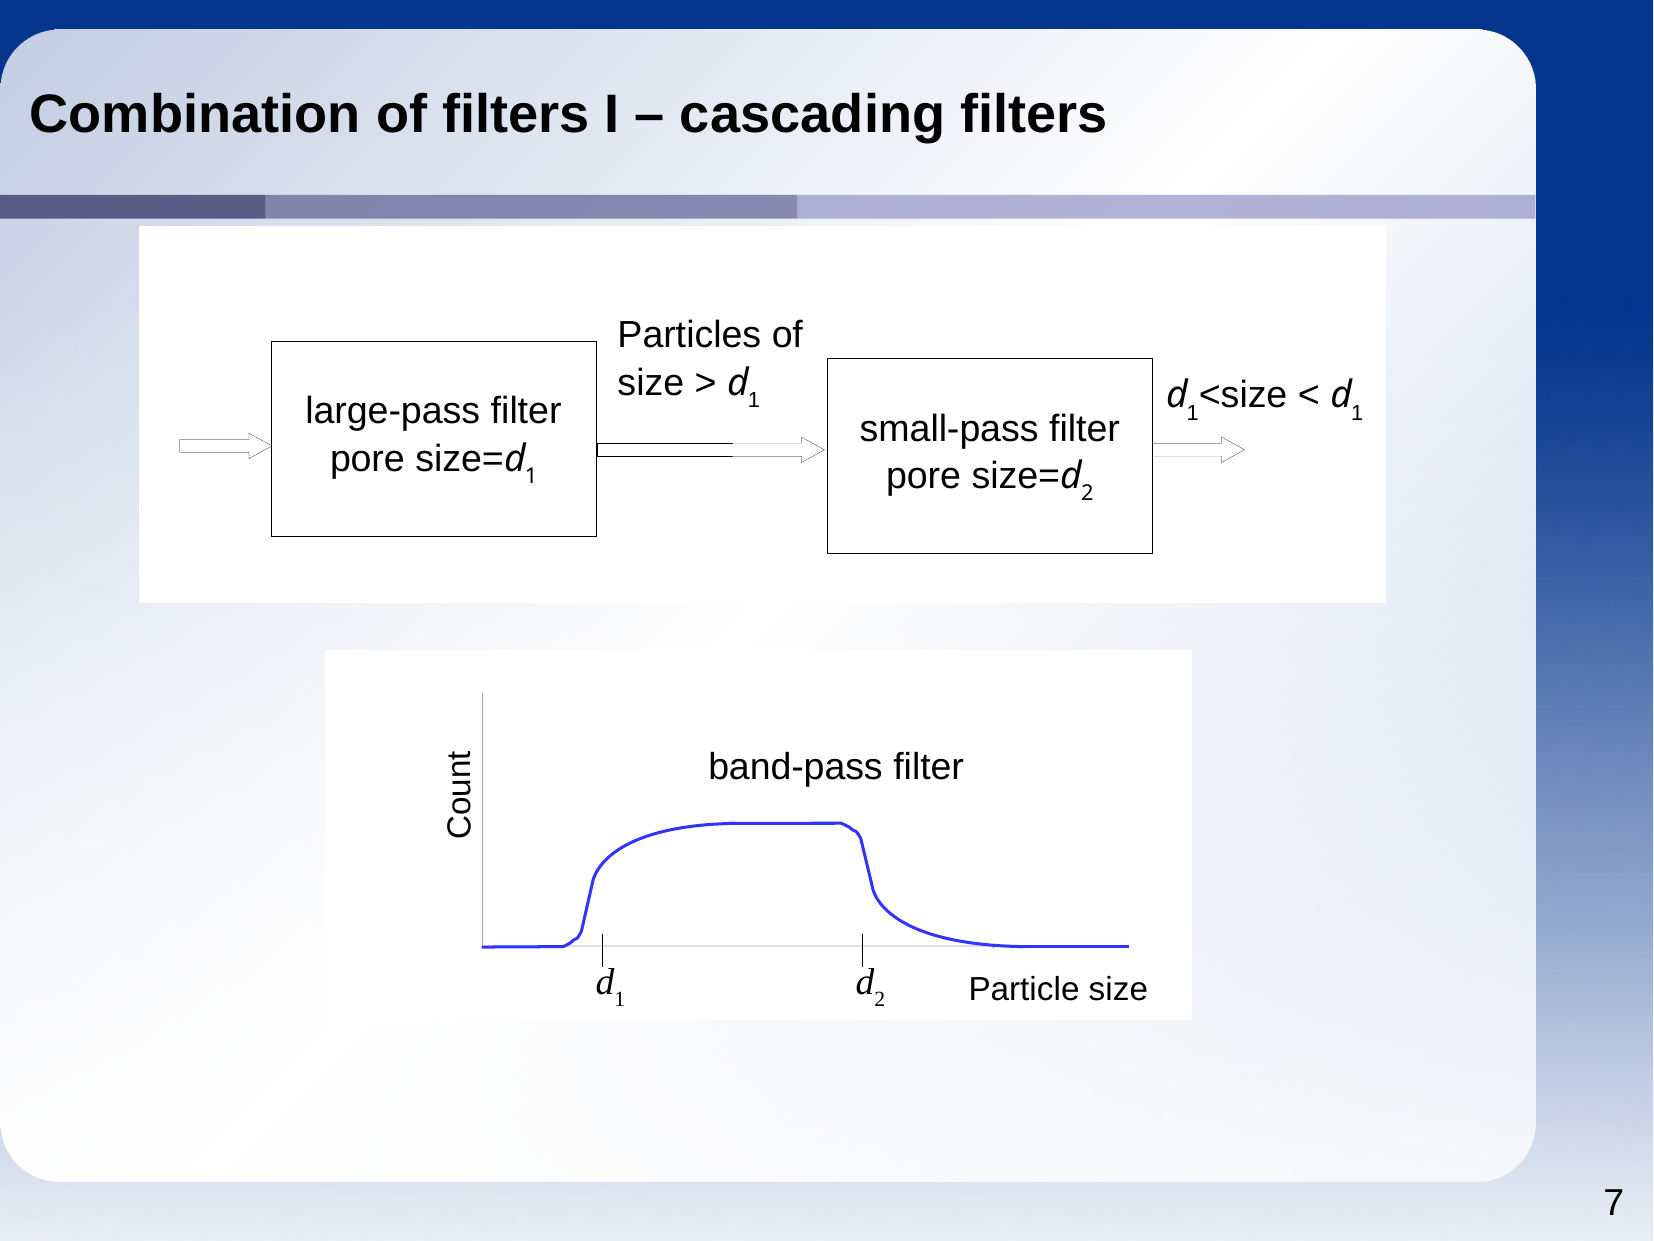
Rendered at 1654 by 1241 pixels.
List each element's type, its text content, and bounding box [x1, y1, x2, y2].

chart [139, 226, 1386, 603]
picture [0, 0, 1654, 1241]
chart [324, 649, 1193, 1020]
title Combination of filters I – cascading filters [29, 49, 1506, 178]
